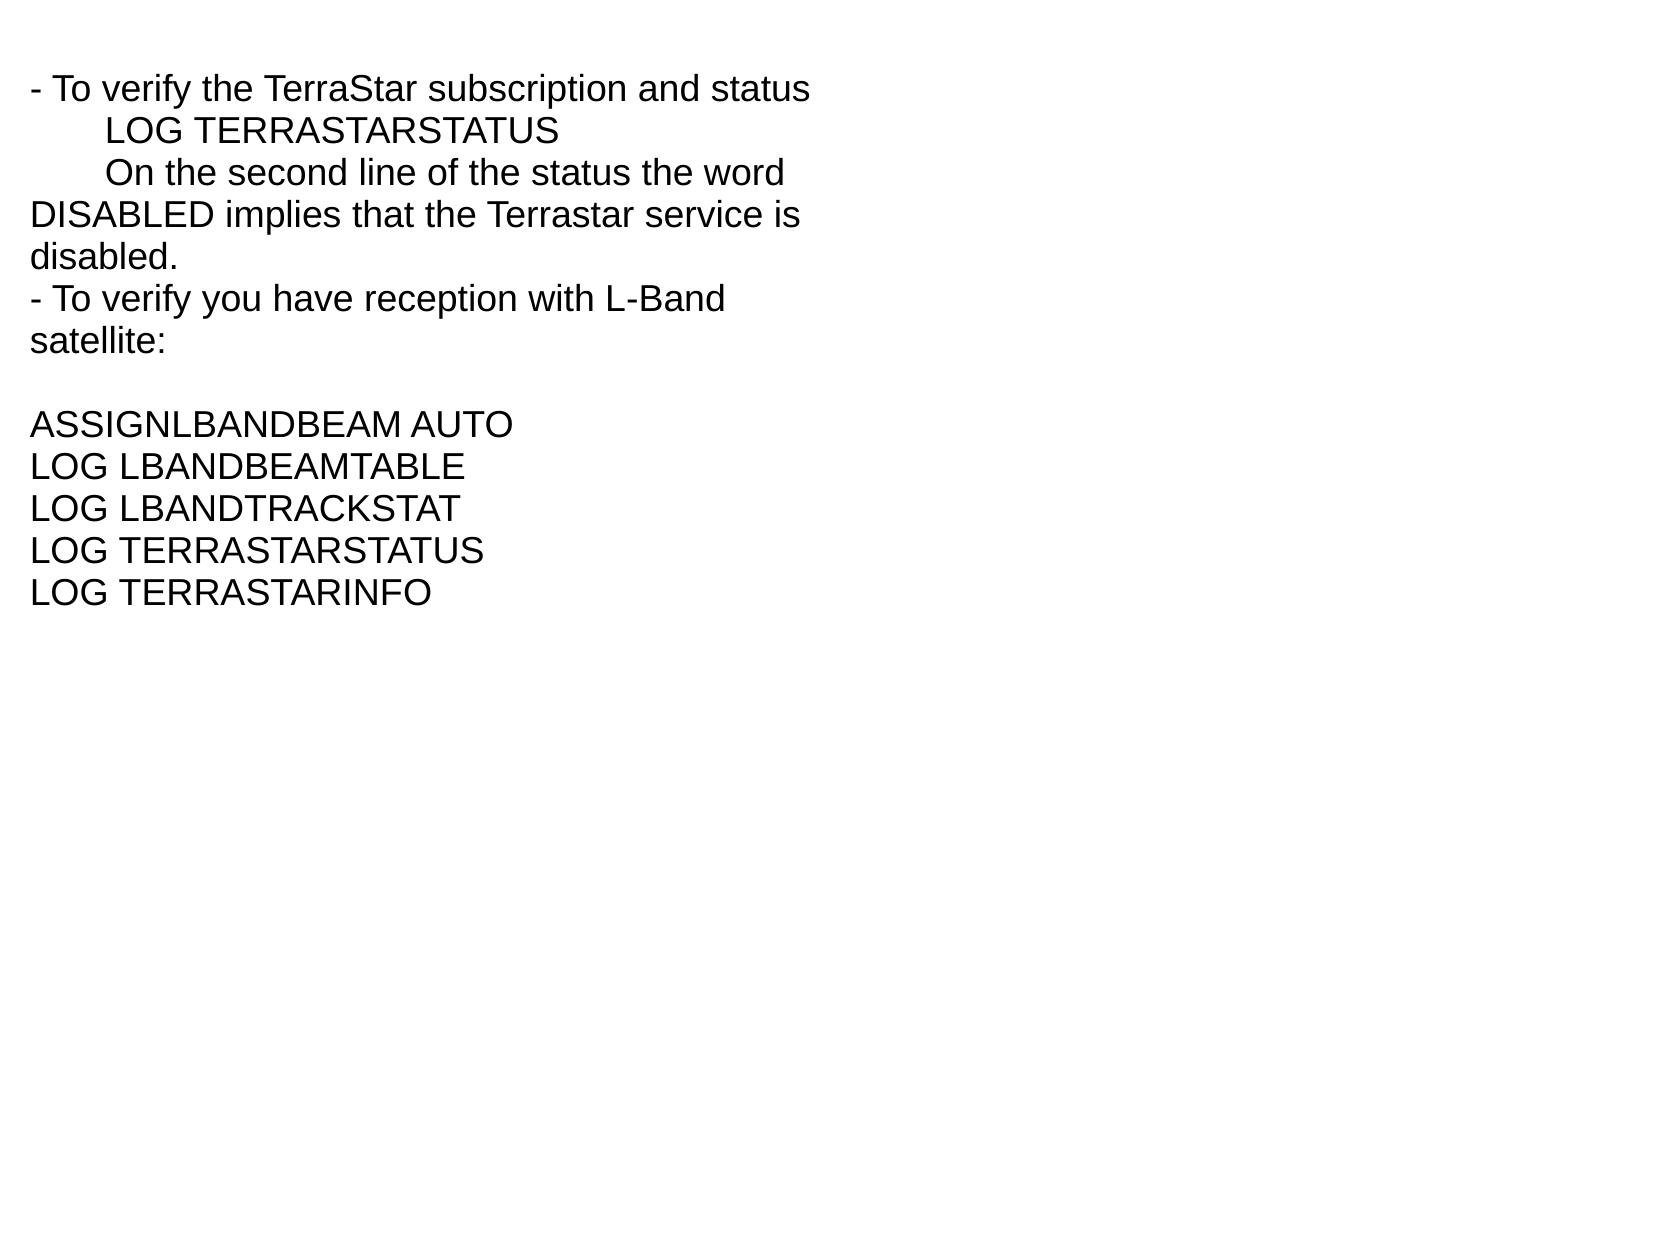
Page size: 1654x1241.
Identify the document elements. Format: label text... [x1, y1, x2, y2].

text_box - To verify the TerraStar subscription and status LOG TERRASTARSTATUS On the second line of the status the word DISABLED implies that the Terrastar service is disabled. - To verify you have reception with L-Band satellite: ASSIGNLBANDBEAM AUTO LOG LBANDBEAMTABLE LOG LBANDTRACKSTAT LOG TERRASTARSTATUS LOG TERRASTARINFO [15, 60, 856, 1241]
